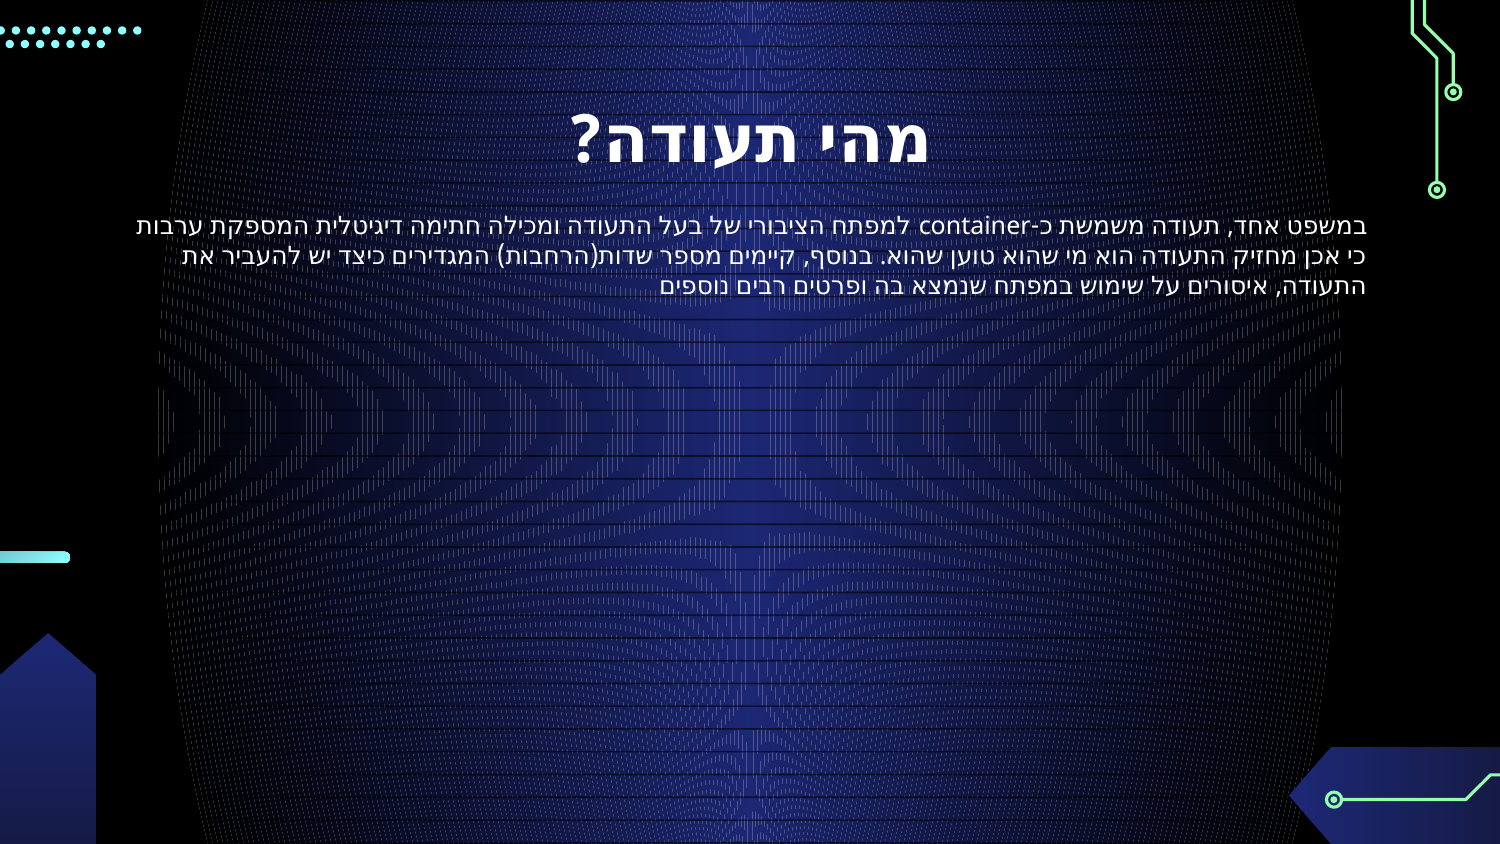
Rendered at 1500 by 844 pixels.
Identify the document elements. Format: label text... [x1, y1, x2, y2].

title מהי תעודה? [116, 88, 1383, 183]
list במשפט אחד, תעודה משמשת כ-container למפתח הציבורי של בעל התעודה ומכילה חתימה דיגיטלית המספקת ערבות כי אכן מחזיק התעודה הוא מי שהוא טוען שהוא. בנוסף, קיימים מספר שדות(הרחבות) המגדירים כיצד יש להעביר את התעודה, איסורים על שימוש במפתח שנמצא בה ופרטים רבים נוספים [116, 194, 1383, 756]
